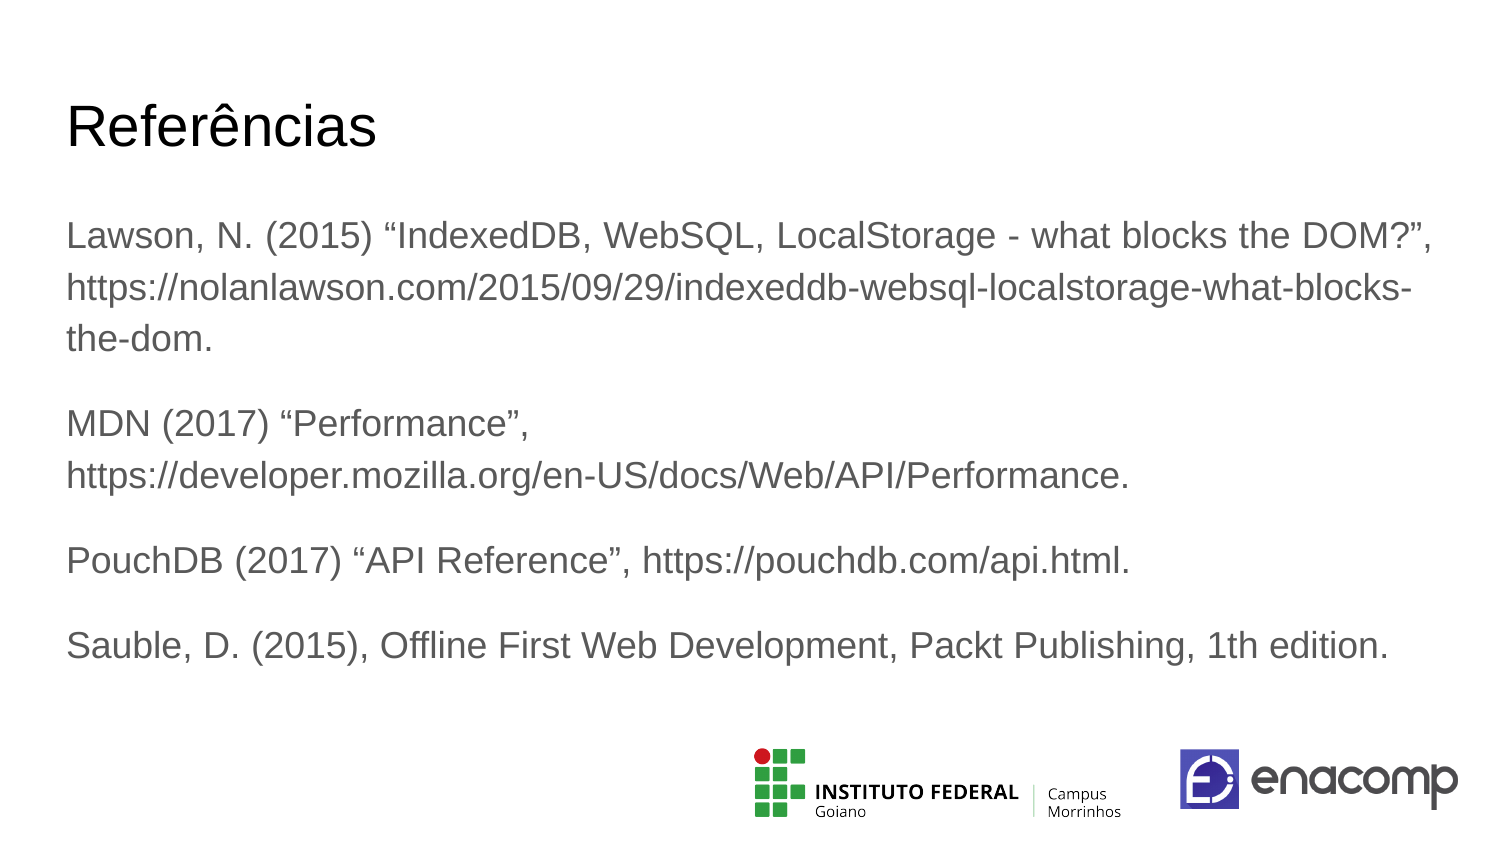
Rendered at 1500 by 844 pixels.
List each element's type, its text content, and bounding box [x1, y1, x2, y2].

picture [1180, 749, 1458, 810]
title Referências [51, 72, 1449, 167]
list Lawson, N. (2015) “IndexedDB, WebSQL, LocalStorage - what blocks the DOM?”, https://nolanlawson.com/2015/09/29/indexeddb-websql-localstorage-what-blocks-the-dom. MDN (2017) “Performance”, https://developer.mozilla.org/en-US/docs/Web/API/Performance. PouchDB (2017) “API Reference”, https://pouchdb.com/api.html. Sauble, D. (2015), Offline First Web Development, Packt Publishing, 1th edition. [51, 189, 1449, 750]
picture [739, 649, 1129, 844]
